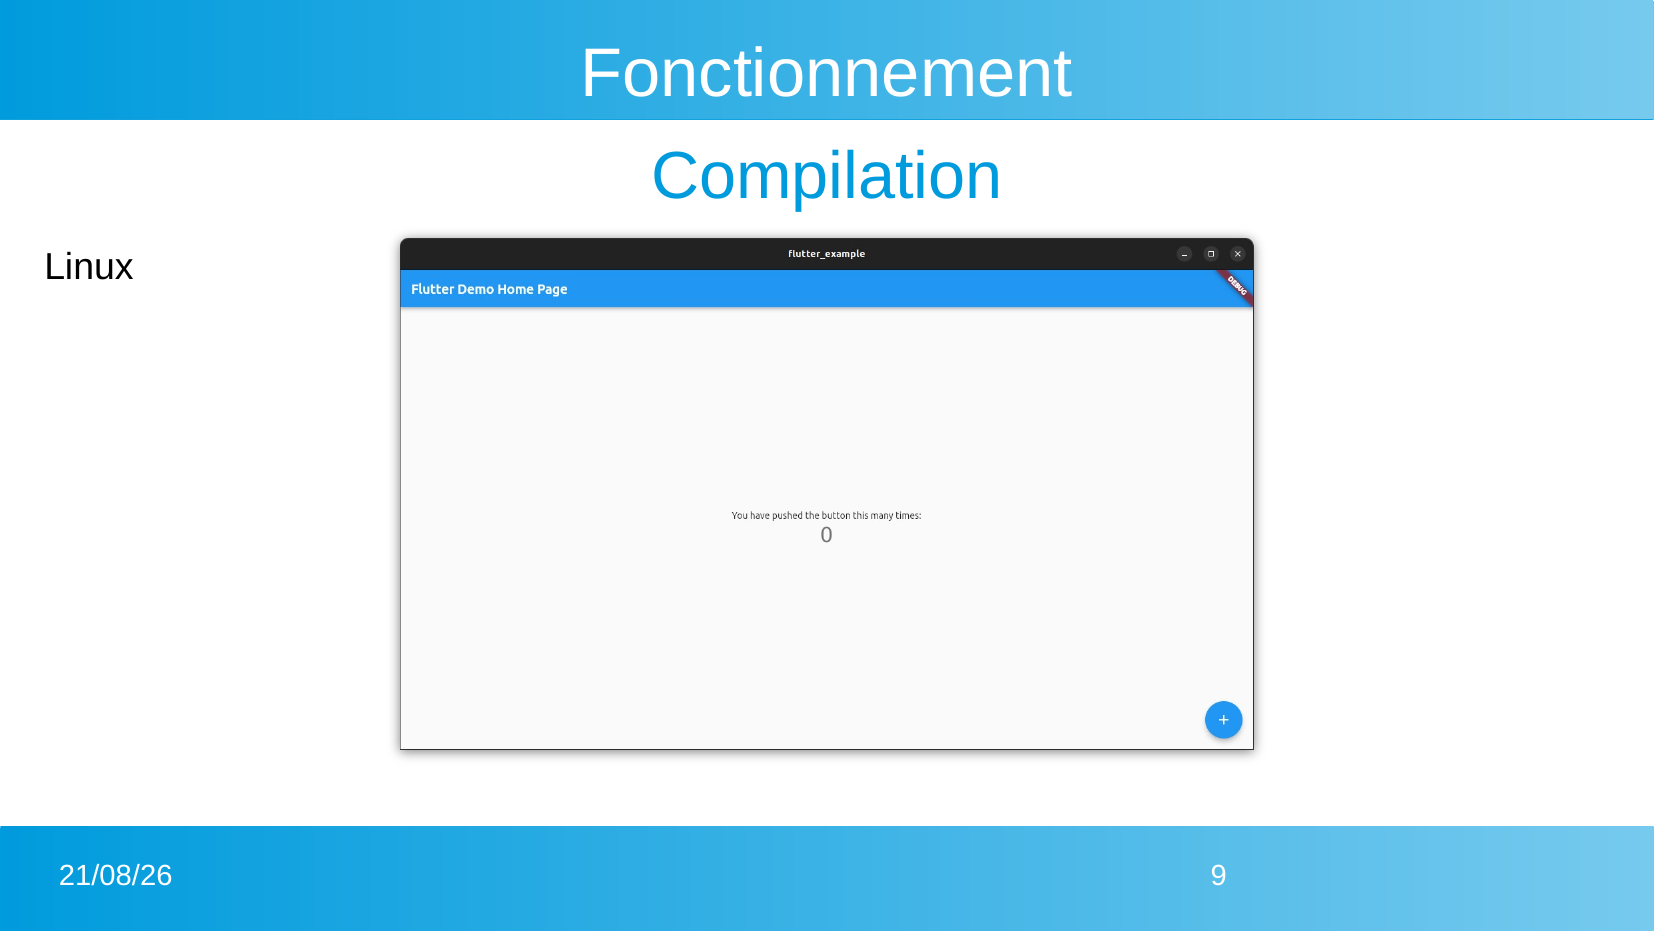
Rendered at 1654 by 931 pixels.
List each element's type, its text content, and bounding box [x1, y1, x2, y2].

picture [383, 223, 1270, 768]
title Fonctionnement [59, 29, 1595, 108]
text_box [59, 856, 443, 916]
text_box [1210, 856, 1595, 916]
subtitle Compilation [59, 131, 1595, 207]
text_box Linux [29, 238, 296, 296]
